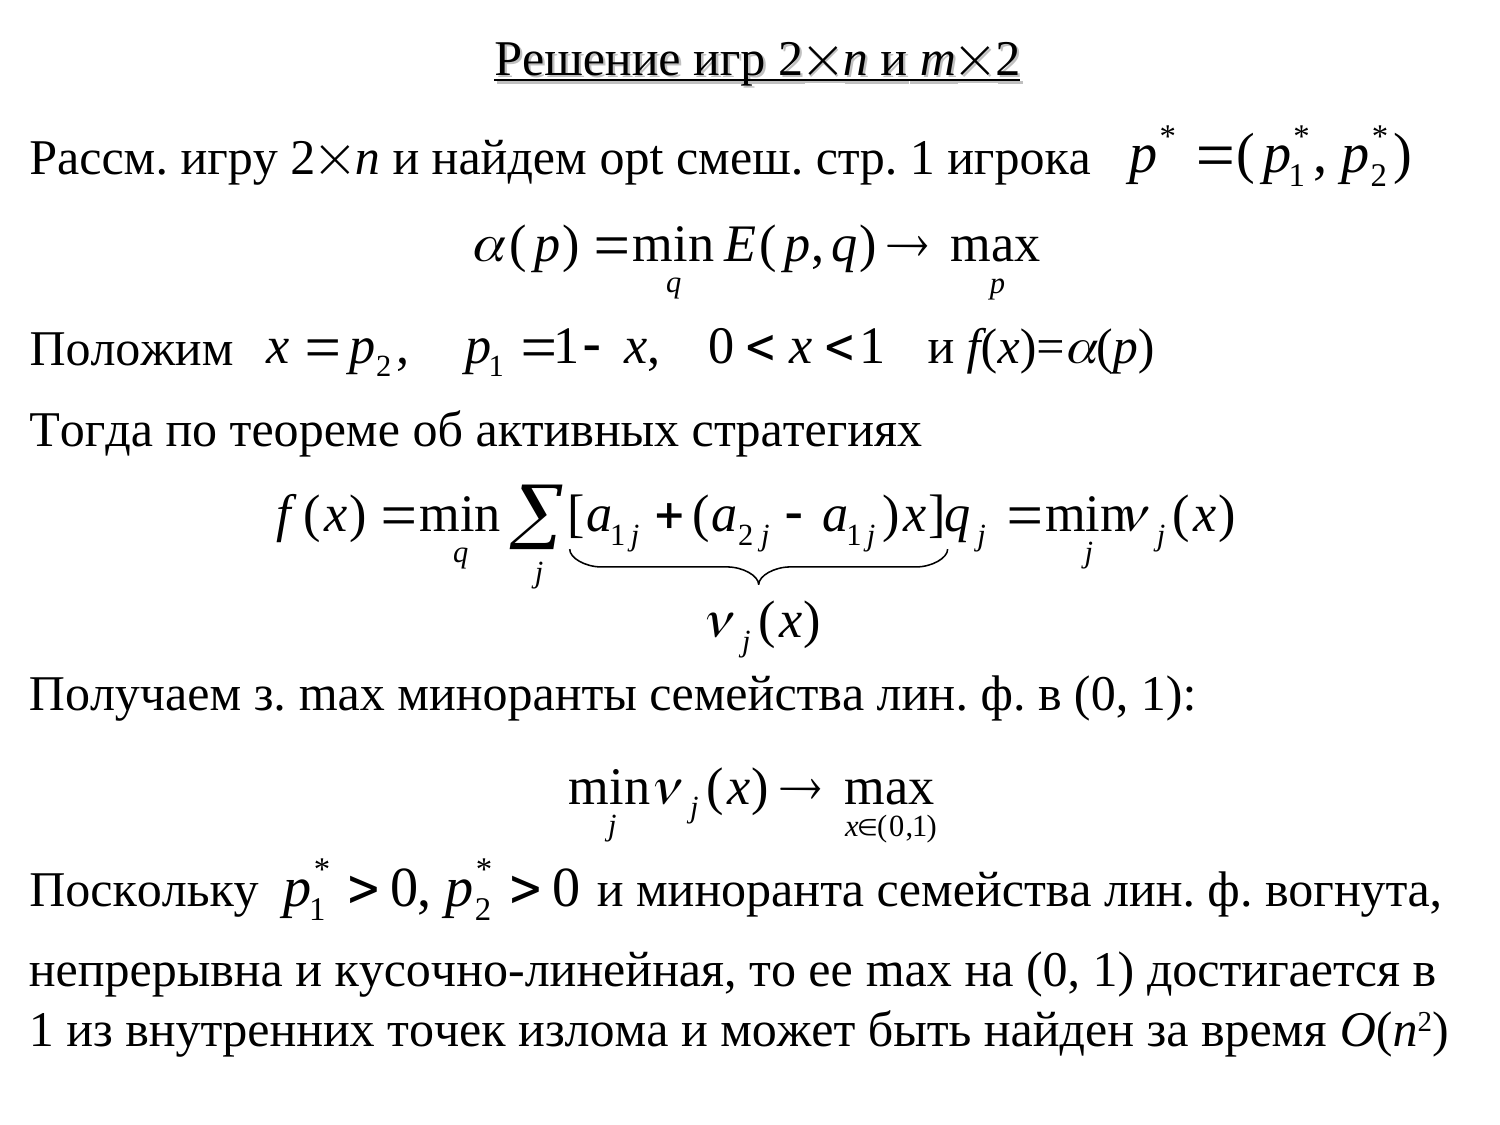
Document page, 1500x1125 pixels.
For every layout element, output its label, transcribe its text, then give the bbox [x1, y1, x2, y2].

text_box Положим [14, 307, 249, 384]
chart [255, 208, 1051, 386]
text_box Тогда по теореме об активных стратегиях [14, 388, 938, 464]
chart [259, 474, 1244, 652]
text_box и миноранта семейства лин. ф. вогнута, [582, 849, 1471, 925]
text_box непрерывна и кусочно-линейная, то ее max на (0, 1) достигается в 1 из внутренних точек излома и может быть найден за время O(n2) [14, 928, 1483, 1065]
chart [268, 751, 945, 928]
text_box Получаем з. max миноранты семейства лин. ф. в (0, 1): [14, 652, 1483, 729]
text_box и f(x)=(p) [912, 305, 1170, 382]
text_box Решение игр 2n и m2 [479, 17, 1036, 94]
chart [1114, 111, 1424, 197]
text_box Поскольку [14, 849, 268, 925]
text_box Рассм. игру 2n и найдем opt смеш. стр. 1 игрока [14, 116, 1114, 193]
